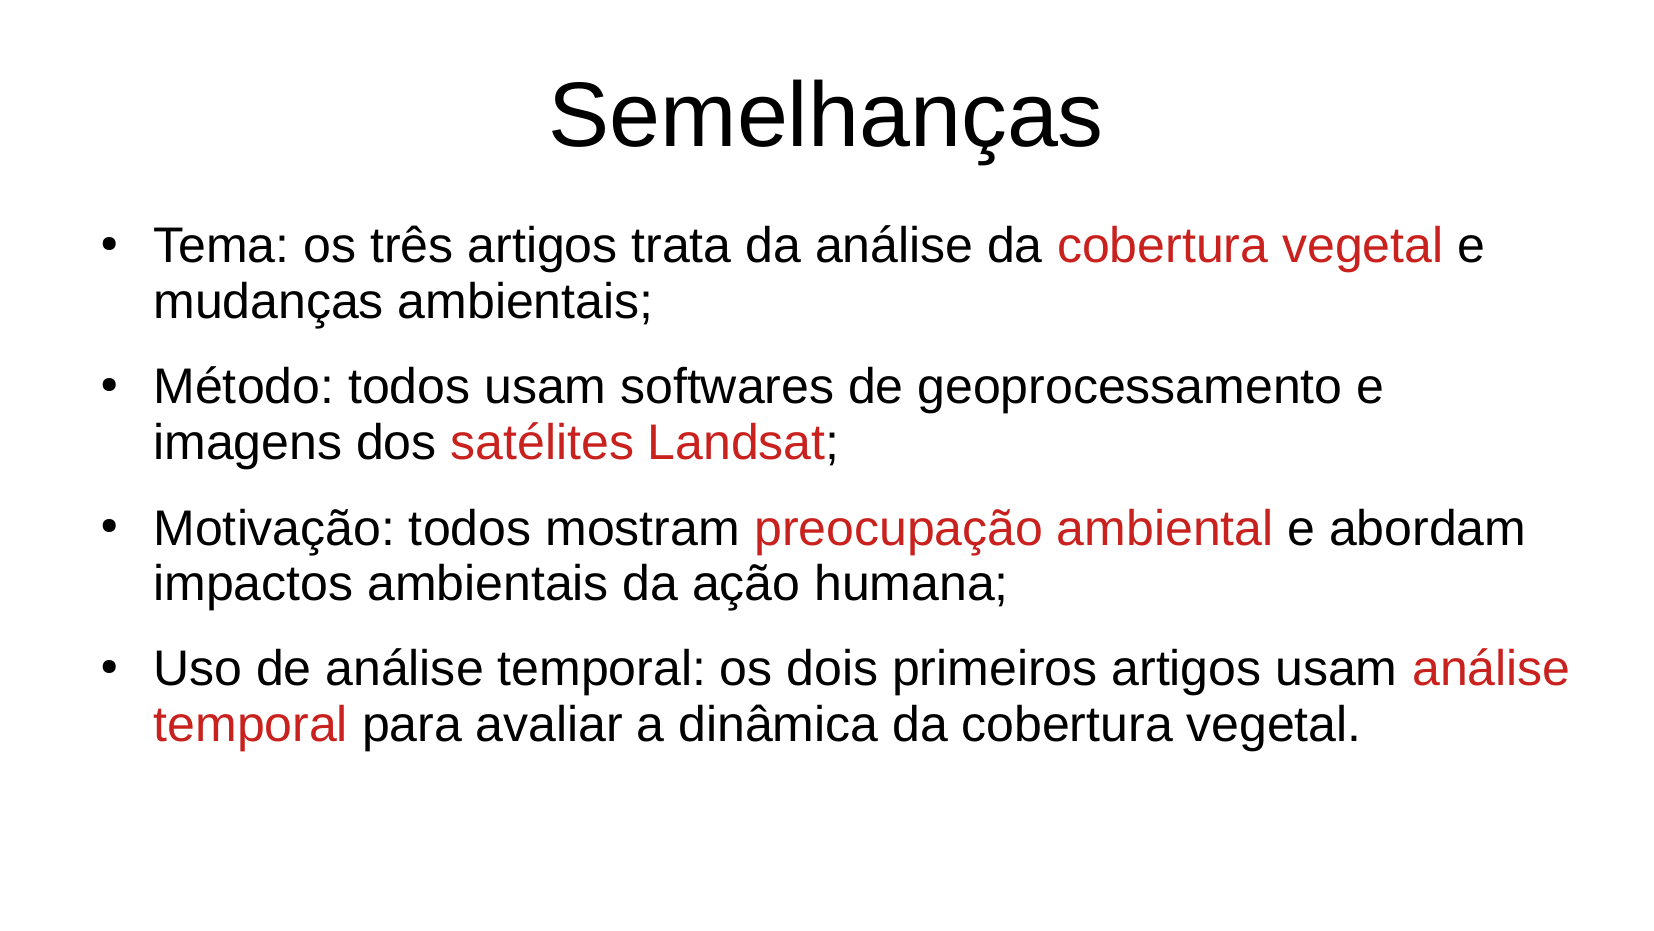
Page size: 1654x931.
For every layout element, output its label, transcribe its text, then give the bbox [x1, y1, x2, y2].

list Tema: os três artigos trata da análise da cobertura vegetal e mudanças ambientais; Método: todos usam softwares de geoprocessamento e imagens dos satélites Landsat; Motivação: todos mostram preocupação ambiental e abordam impactos ambientais da ação humana; Uso de análise temporal: os dois primeiros artigos usam análise temporal para avaliar a dinâmica da cobertura vegetal. [82, 217, 1571, 758]
title Semelhanças [82, 37, 1571, 193]
